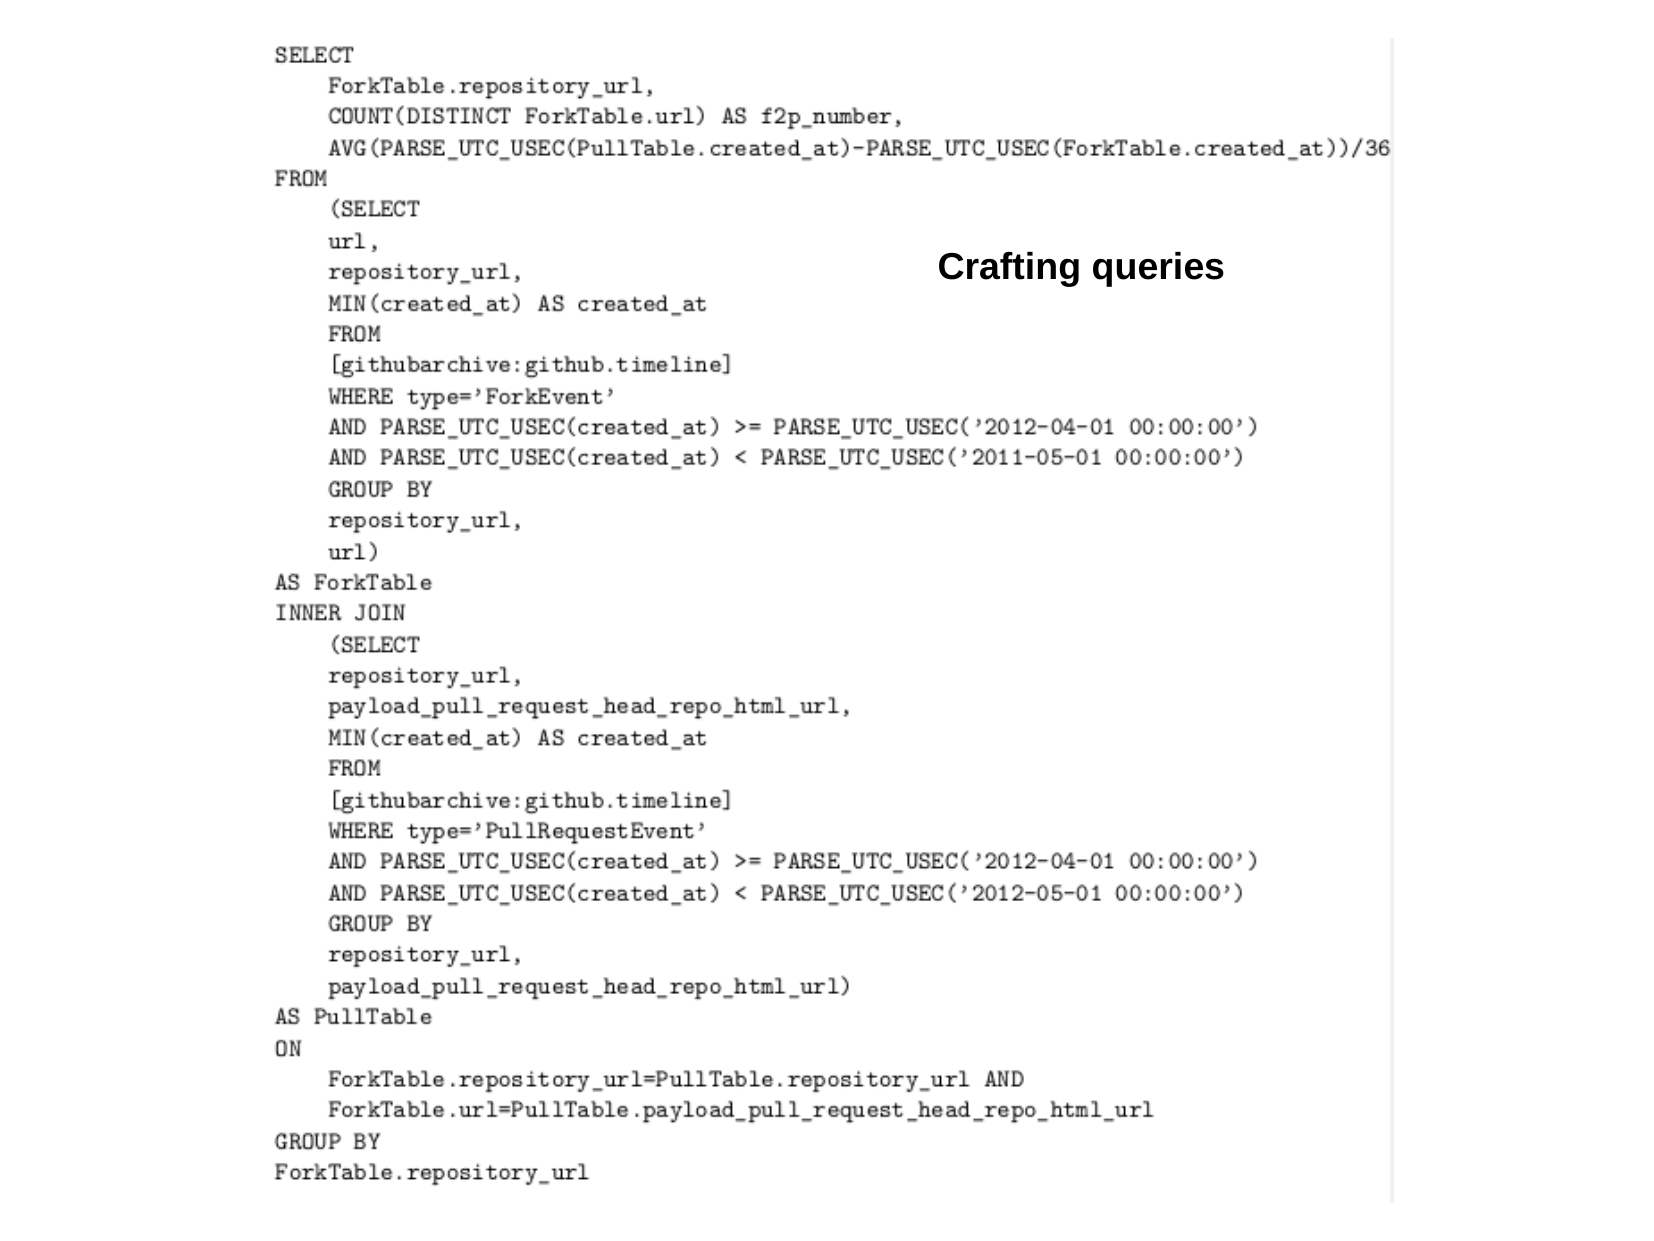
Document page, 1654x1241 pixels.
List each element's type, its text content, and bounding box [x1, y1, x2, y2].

picture [259, 38, 1394, 1203]
text_box Crafting queries [922, 238, 1241, 296]
